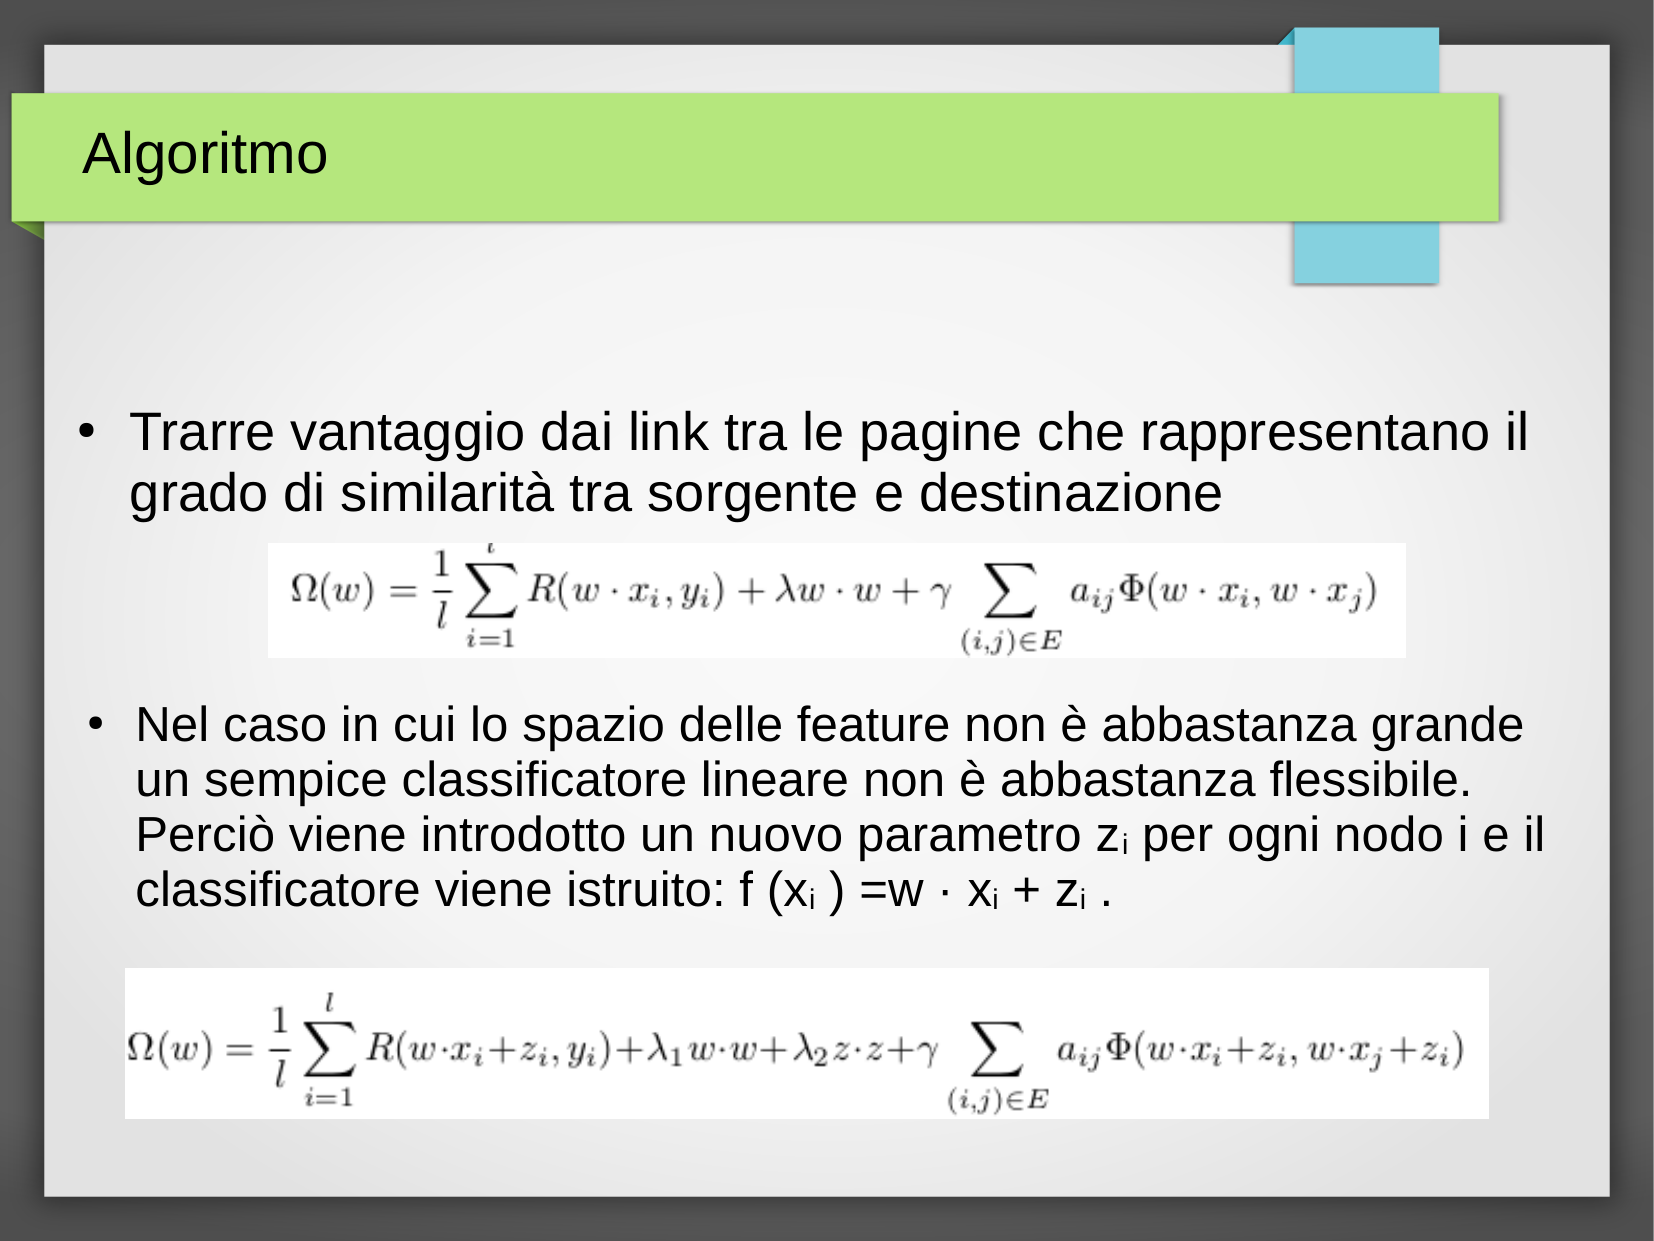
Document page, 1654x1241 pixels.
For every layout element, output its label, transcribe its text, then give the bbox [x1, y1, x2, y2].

title Algoritmo [82, 94, 1477, 213]
list Trarre vantaggio dai link tra le pagine che rappresentano il grado di similarità tra sorgente e destinazione [59, 401, 1536, 556]
picture [0, 0, 1654, 1241]
list Nel caso in cui lo spazio delle feature non è abbastanza grande un sempice classificatore lineare non è abbastanza flessibile. Perciò viene introdotto un nuovo parametro zi per ogni nodo i e il classificatore viene istruito: f (xi ) =w · xi + zi . [70, 696, 1548, 922]
